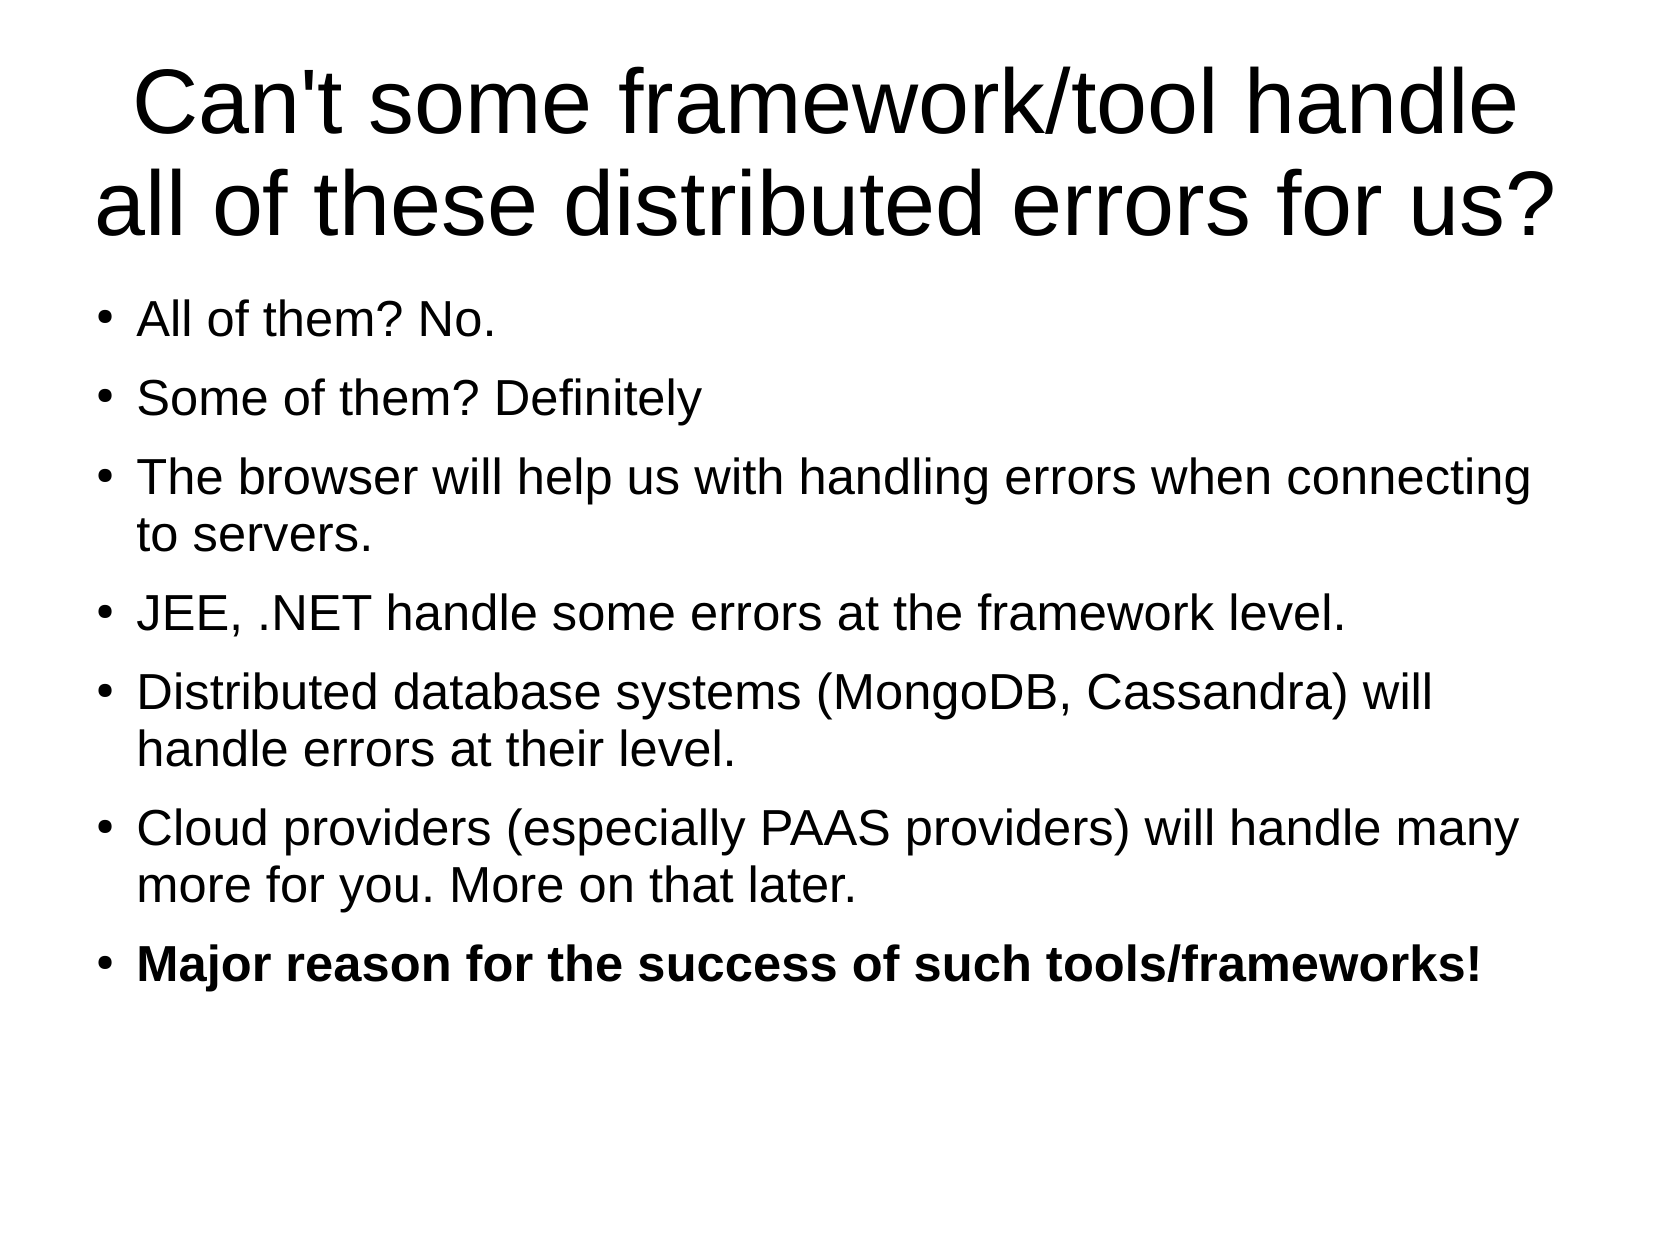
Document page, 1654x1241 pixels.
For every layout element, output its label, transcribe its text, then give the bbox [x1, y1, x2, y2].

title Can't some framework/tool handle all of these distributed errors for us? [82, 49, 1571, 257]
list All of them? No. Some of them? Definitely The browser will help us with handling errors when connecting to servers. JEE, .NET handle some errors at the framework level. Distributed database systems (MongoDB, Cassandra) will handle errors at their level. Cloud providers (especially PAAS providers) will handle many more for you. More on that later. Major reason for the success of such tools/frameworks! [82, 290, 1538, 1010]
